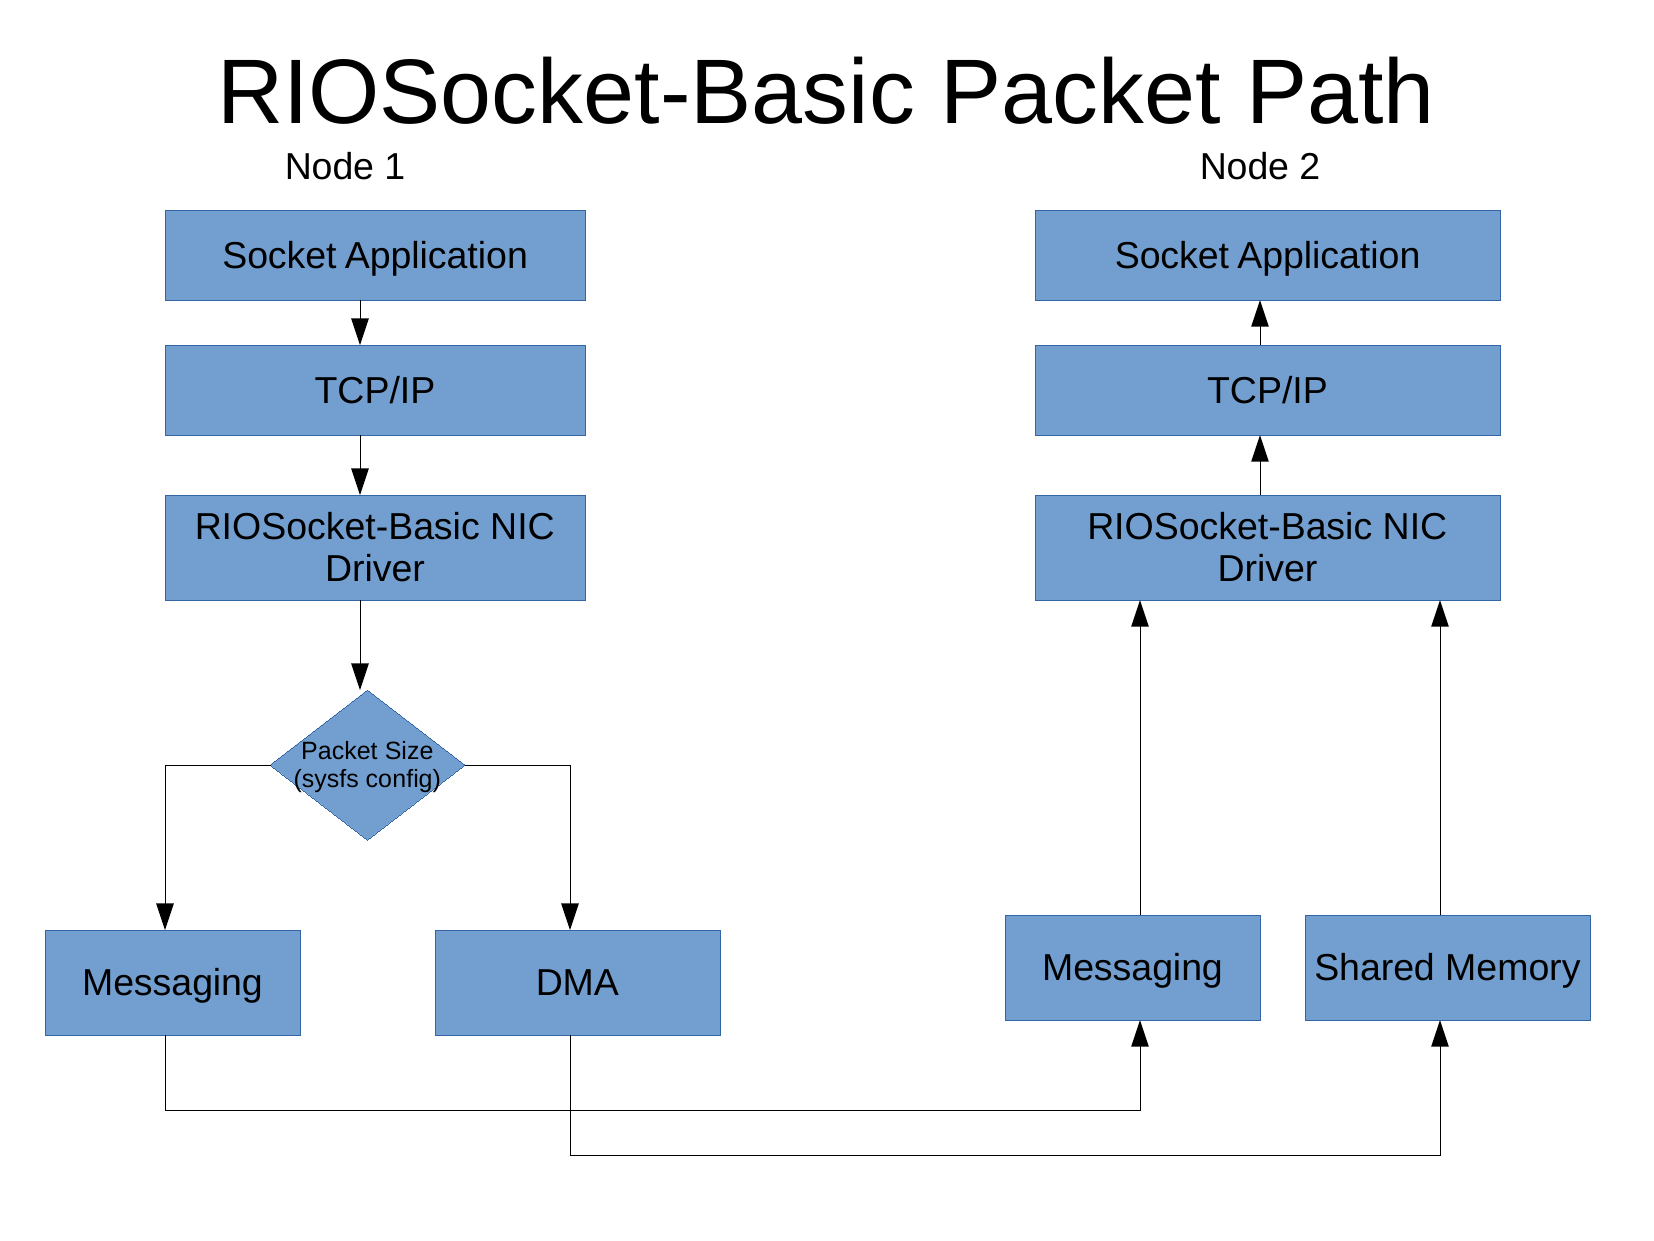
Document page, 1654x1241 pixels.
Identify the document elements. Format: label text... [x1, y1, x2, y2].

text_box RIOSocket-Basic NIC Driver [1035, 495, 1501, 601]
text_box DMA [435, 930, 721, 1036]
text_box Packet Size (sysfs config) [270, 690, 466, 841]
text_box Socket Application [1035, 210, 1501, 301]
text_box Messaging [1005, 915, 1261, 1021]
text_box Shared Memory [1305, 915, 1591, 1021]
text_box TCP/IP [1035, 345, 1501, 436]
text_box Messaging [45, 930, 301, 1036]
text_box Node 1 [270, 138, 421, 196]
text_box Socket Application [165, 210, 586, 301]
text_box RIOSocket-Basic NIC Driver [165, 495, 586, 601]
text_box TCP/IP [165, 345, 586, 436]
title RIOSocket-Basic Packet Path [82, 34, 1571, 151]
text_box Node 2 [1185, 138, 1336, 196]
